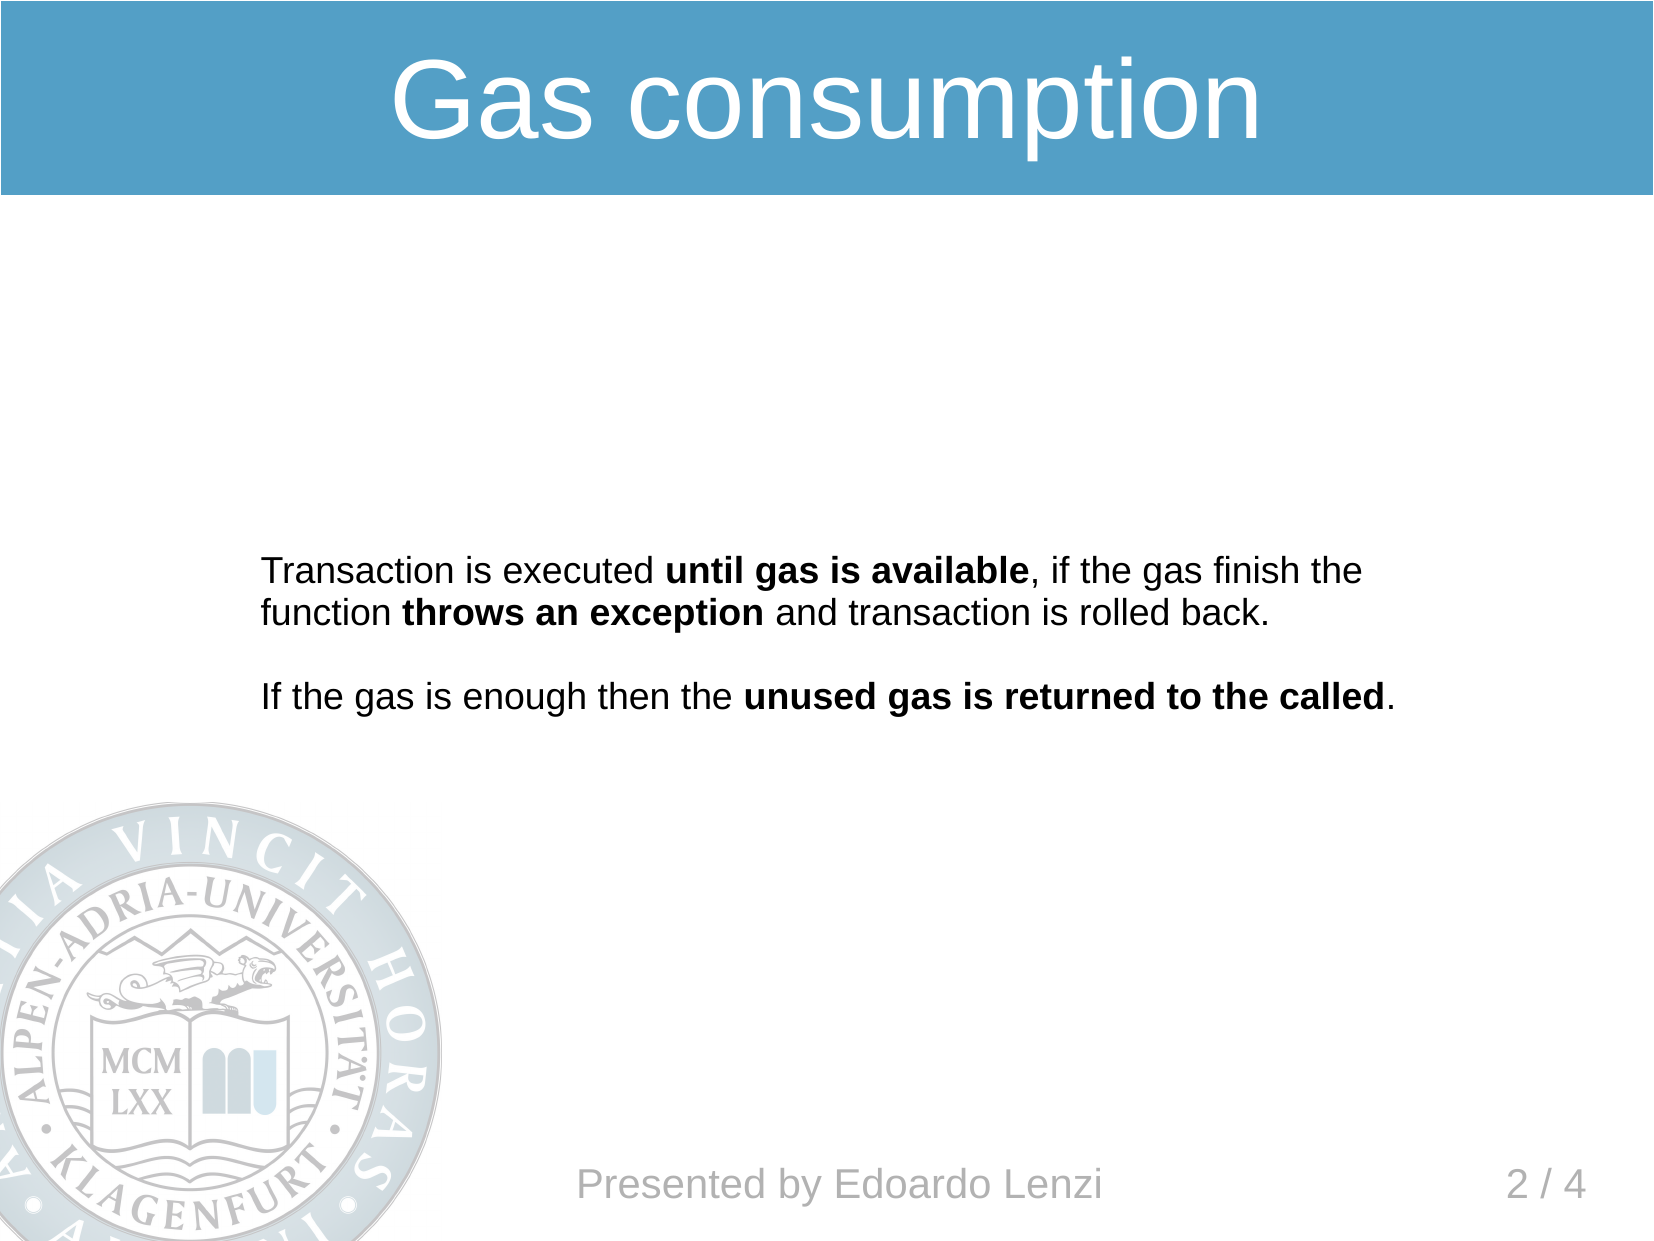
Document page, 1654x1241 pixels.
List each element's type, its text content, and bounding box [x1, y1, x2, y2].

text_box [0, 0, 82, 196]
text_box [1571, 0, 1654, 196]
title Gas consumption [82, 0, 1571, 204]
list Presented by Edoardo Lenzi 2 / 4 [505, 1160, 1654, 1241]
text_box Transaction is executed until gas is available, if the gas finish the function throws an exception and transaction is rolled back. If the gas is enough then the unused gas is returned to the called. [245, 542, 1446, 809]
text_box [0, 801, 452, 1241]
